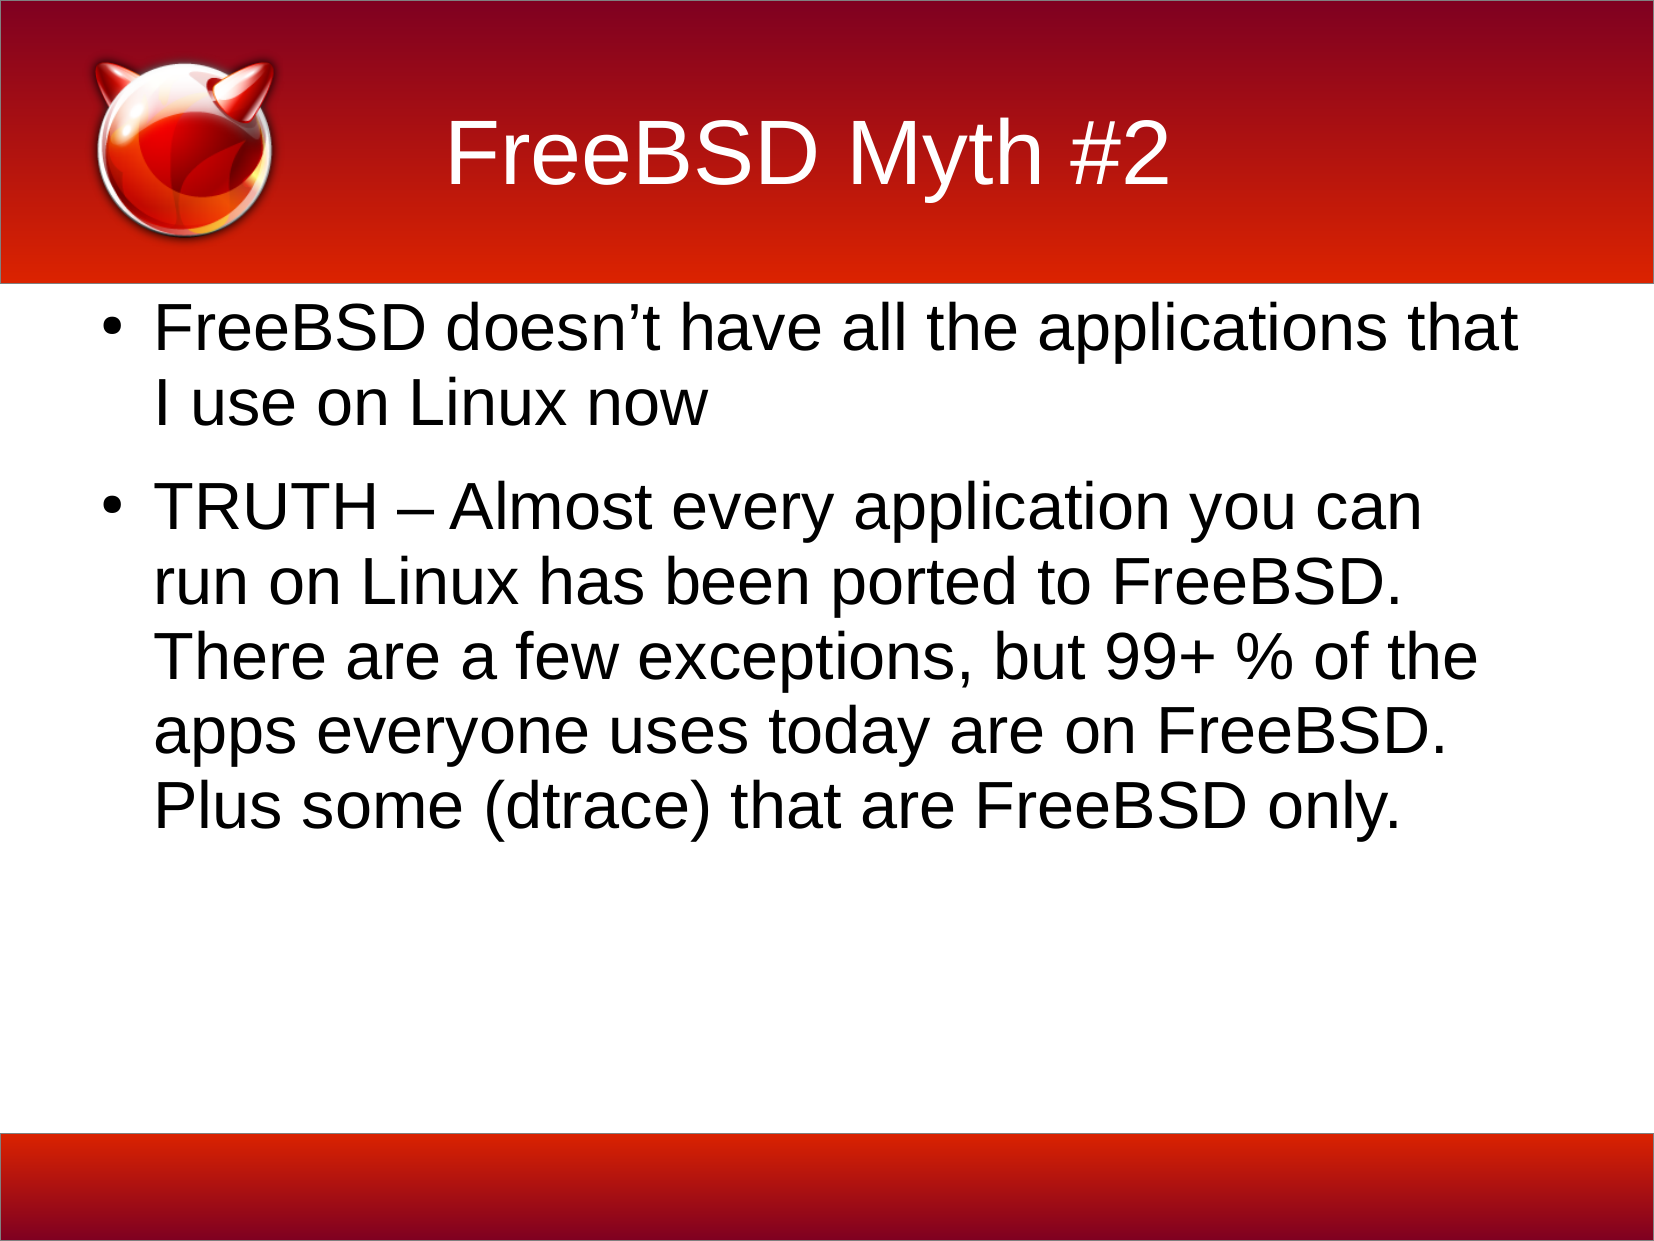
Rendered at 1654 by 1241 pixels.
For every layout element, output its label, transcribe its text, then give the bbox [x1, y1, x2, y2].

list FreeBSD doesn’t have all the applications that I use on Linux now TRUTH – Almost every application you can run on Linux has been ported to FreeBSD. There are a few exceptions, but 99+ % of the apps everyone uses today are on FreeBSD. Plus some (dtrace) that are FreeBSD only. [82, 290, 1538, 1010]
title FreeBSD Myth #2 [82, 49, 1536, 257]
